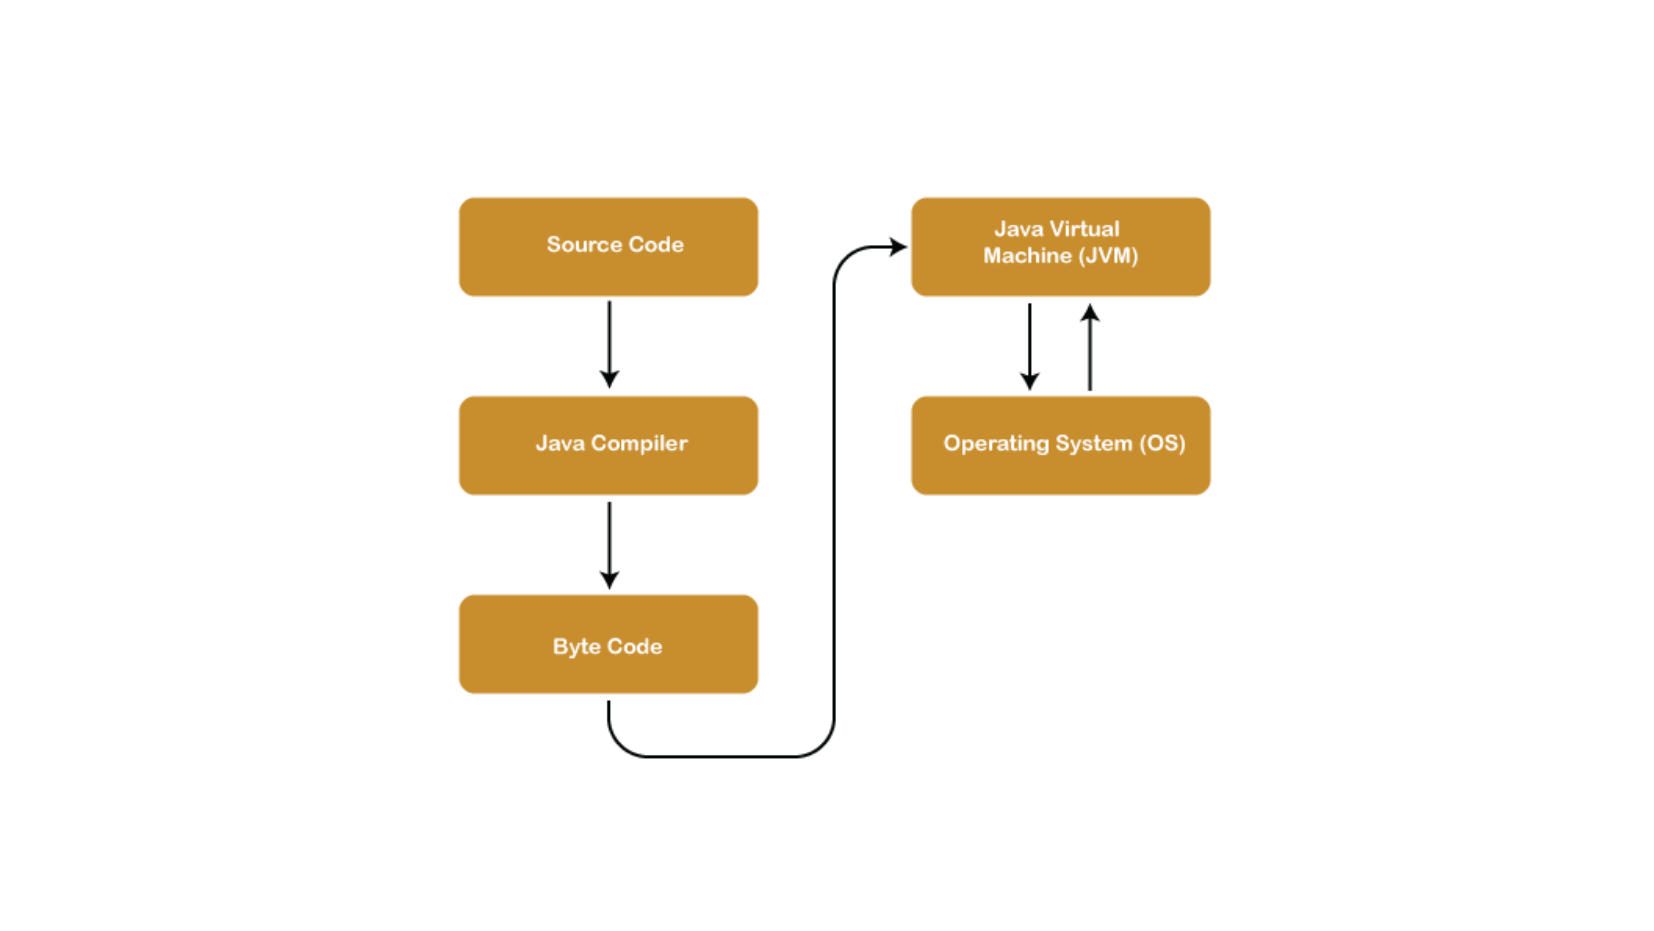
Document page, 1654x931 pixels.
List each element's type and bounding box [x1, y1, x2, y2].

picture [429, 155, 1232, 779]
